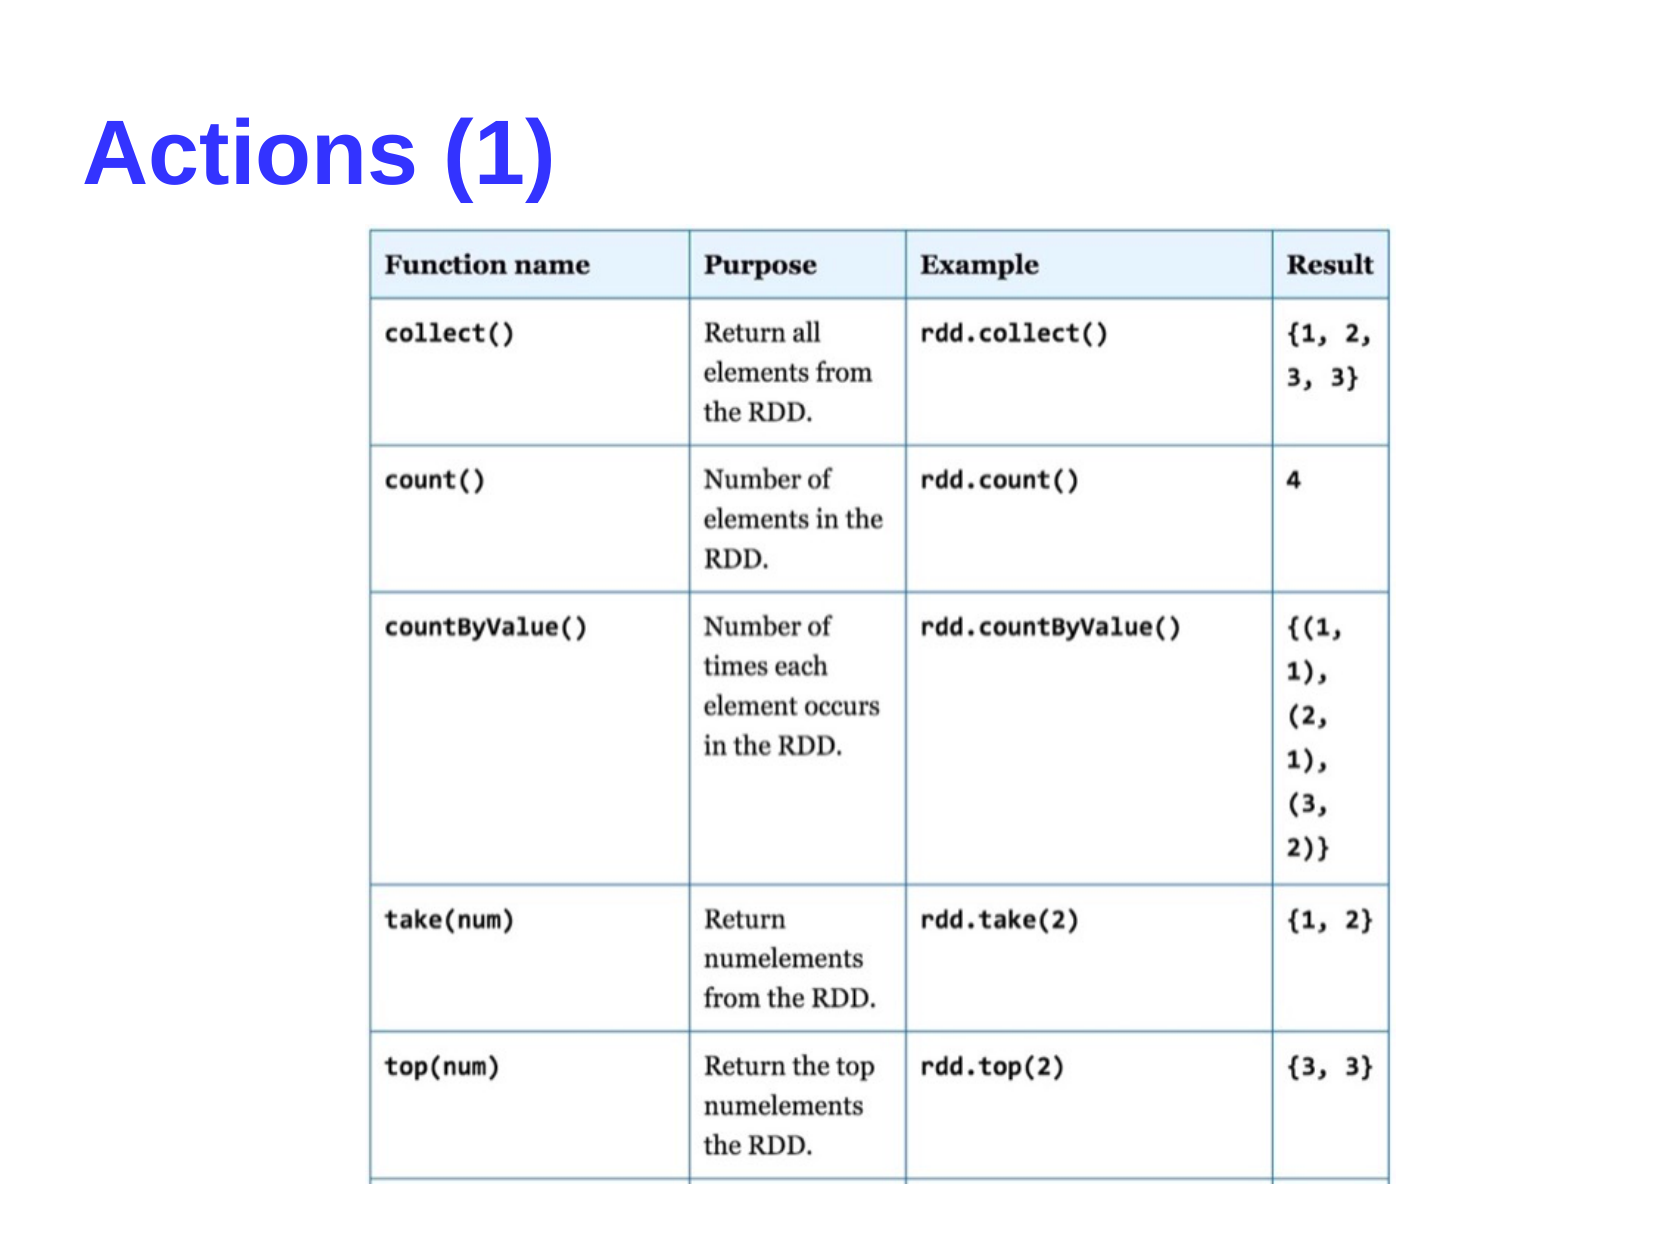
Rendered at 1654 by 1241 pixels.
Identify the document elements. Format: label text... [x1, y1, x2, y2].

title Actions (1) [82, 49, 1571, 257]
picture [365, 224, 1396, 1184]
